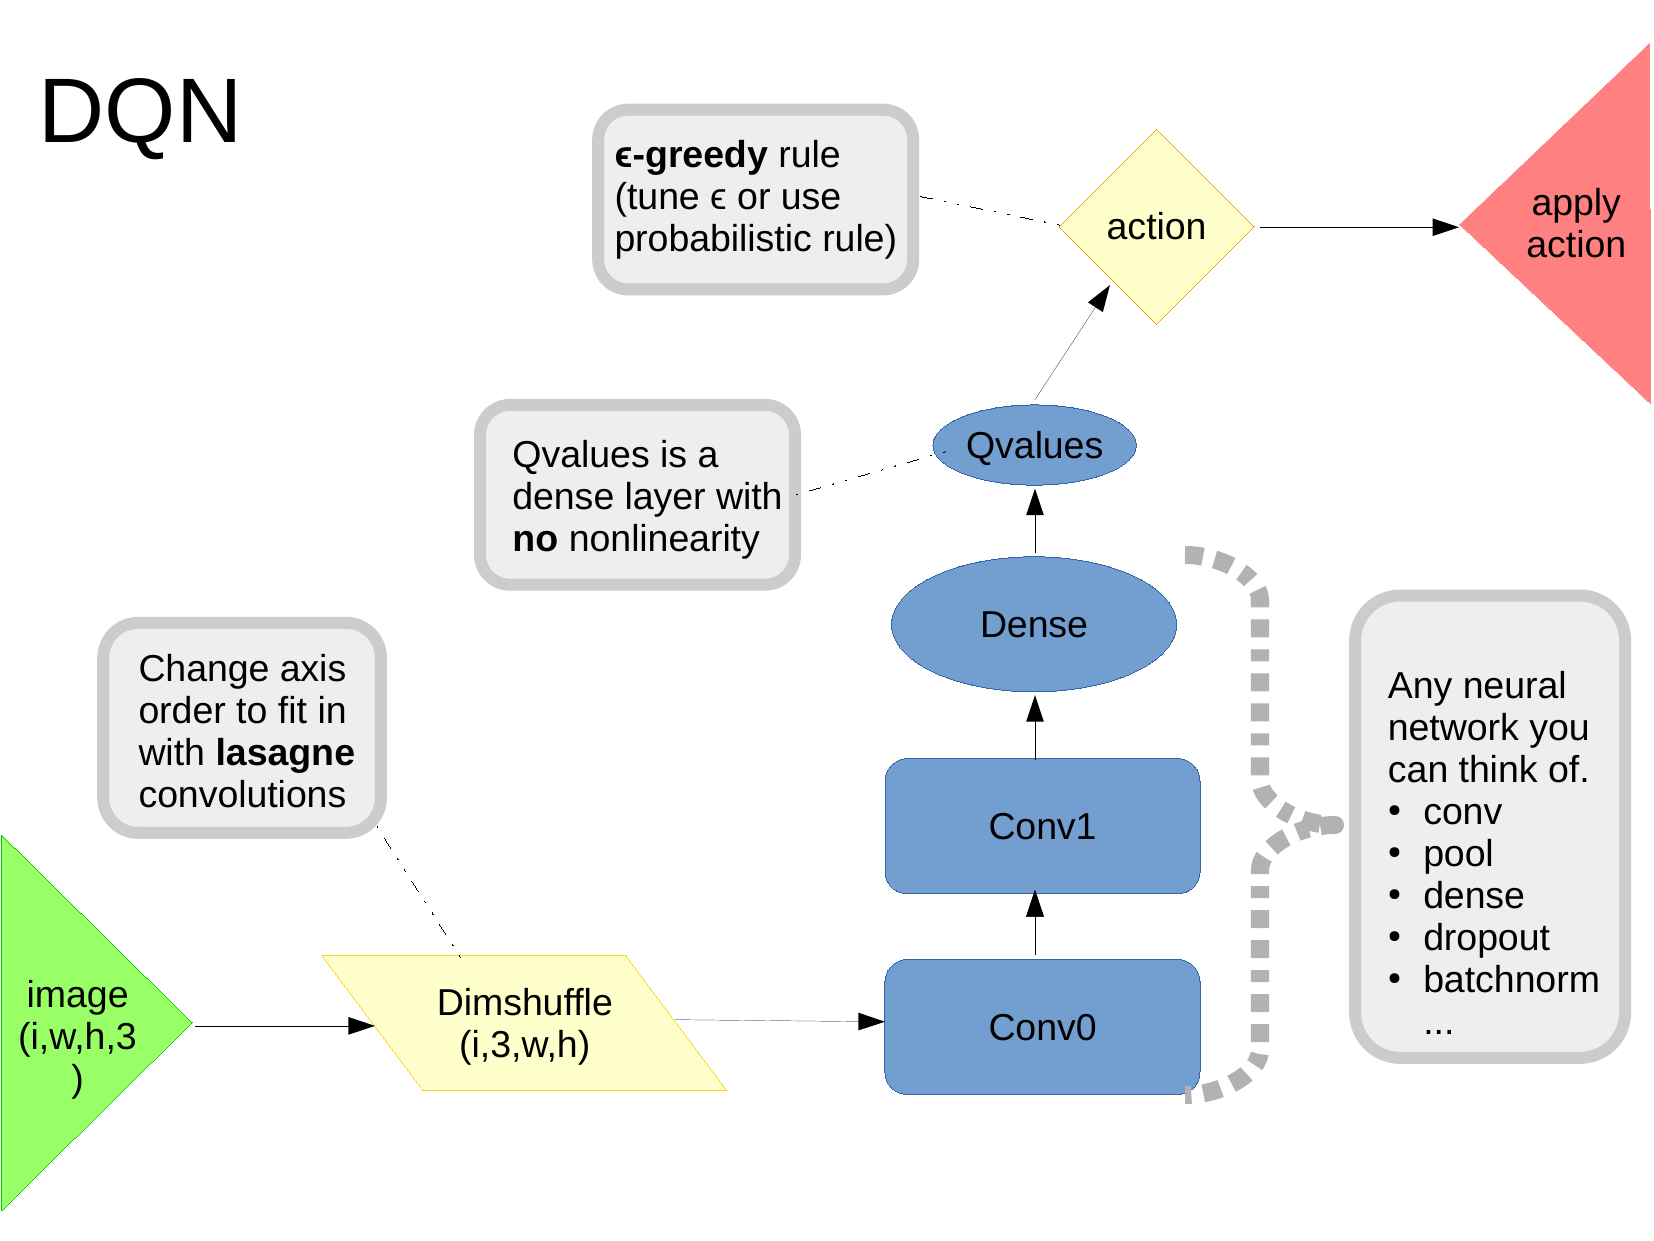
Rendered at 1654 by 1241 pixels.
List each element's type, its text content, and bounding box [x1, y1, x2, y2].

text_box [1, 835, 126, 957]
text_box [167, 997, 193, 1048]
text_box DQN [15, 42, 267, 286]
text_box ϵ-greedy rule (tune ϵ or use probabilistic rule) [590, 117, 934, 277]
text_box [480, 404, 794, 585]
text_box [1, 1075, 139, 1211]
text_box Dimshuffle (i,3,w,h) [322, 955, 728, 1091]
text_box [1522, 43, 1650, 165]
text_box Qvalues is a dense layer with no nonlinearity [497, 426, 813, 568]
text_box image (i,w,h,3) [0, 957, 167, 1075]
text_box Change axis order to fit in with lasagne convolutions [123, 640, 376, 824]
text_box Any neural network you can think of. conv pool dense dropout batchnorm ... [1373, 657, 1654, 1051]
text_box action [1059, 129, 1255, 325]
text_box Conv1 [885, 758, 1201, 894]
text_box [608, 109, 903, 117]
text_box [1355, 595, 1626, 1049]
text_box [1376, 1051, 1604, 1058]
text_box Conv0 [884, 959, 1201, 1095]
text_box Qvalues [932, 404, 1137, 486]
text_box [603, 277, 908, 290]
text_box [1521, 282, 1651, 404]
text_box Dense [891, 556, 1177, 692]
text_box apply action [1457, 165, 1654, 282]
text_box [103, 622, 381, 833]
